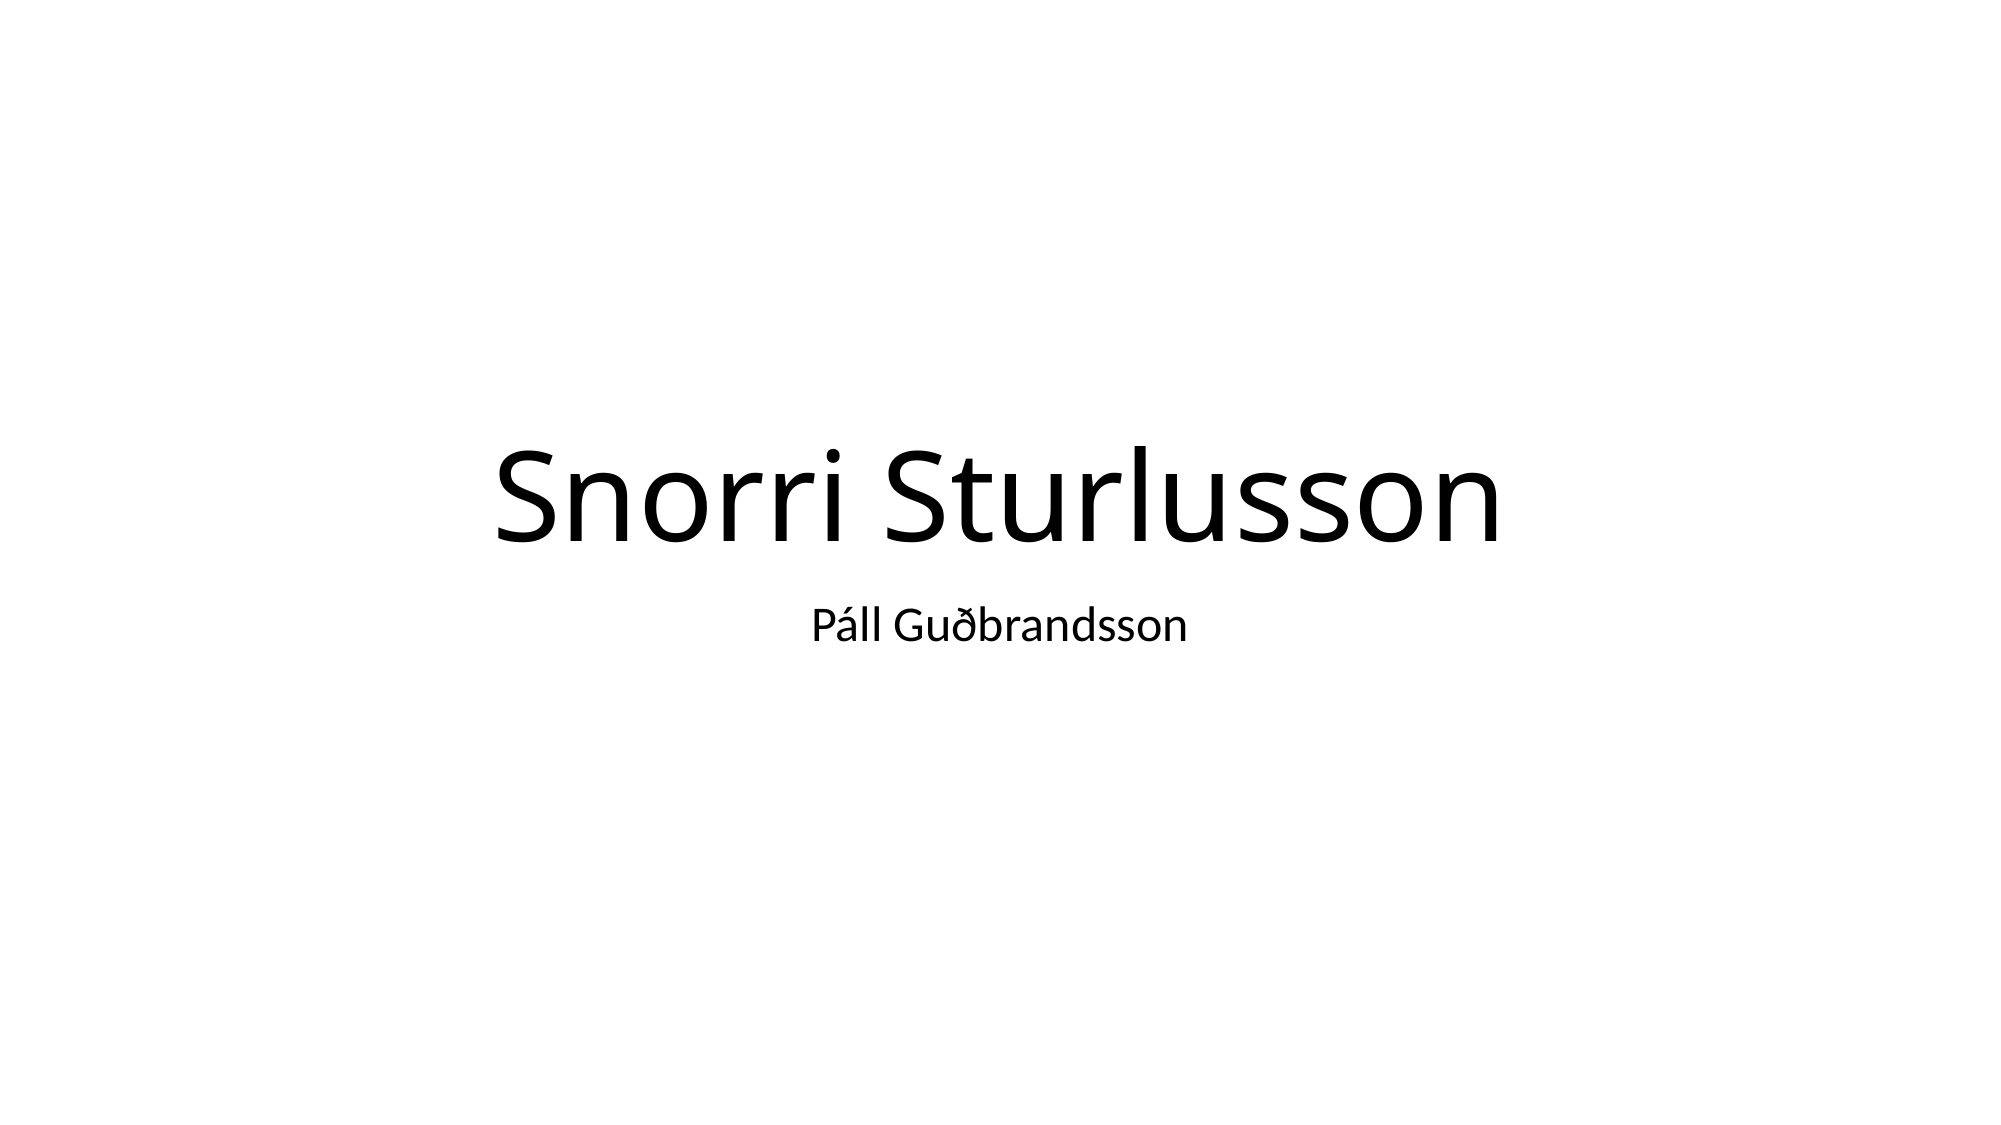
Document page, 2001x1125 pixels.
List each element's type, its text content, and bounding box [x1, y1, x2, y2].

title Snorri Sturlusson [249, 184, 1750, 576]
subtitle Páll Guðbrandsson [249, 590, 1750, 863]
